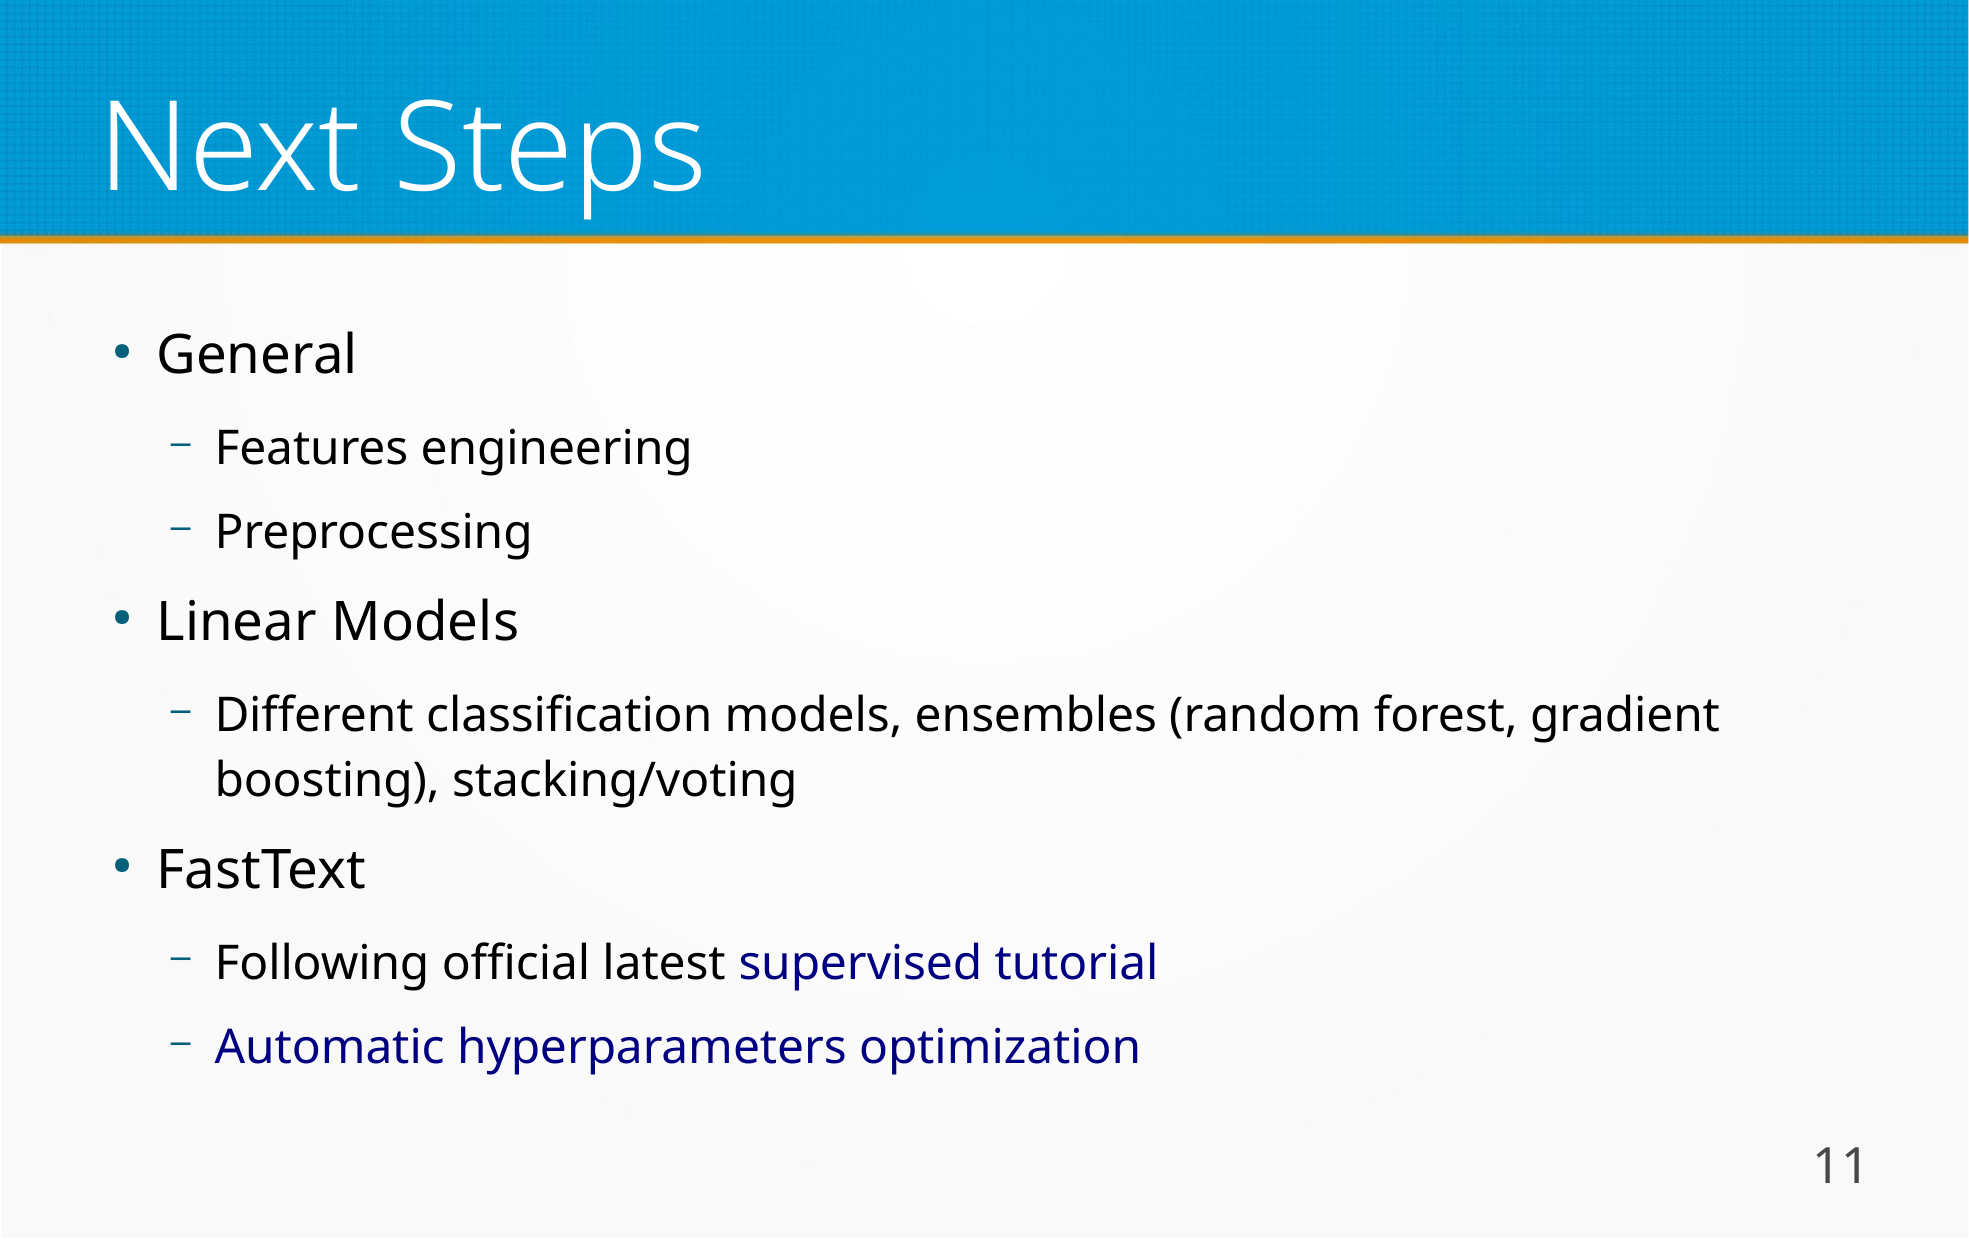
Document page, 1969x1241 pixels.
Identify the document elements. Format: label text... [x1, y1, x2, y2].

list General Features engineering Preprocessing Linear Models Different classification models, ensembles (random forest, gradient boosting), stacking/voting FastText Following official latest supervised tutorial Automatic hyperparameters optimization [98, 315, 1861, 1081]
title Next Steps [98, 19, 1870, 227]
picture [0, 233, 1969, 1241]
